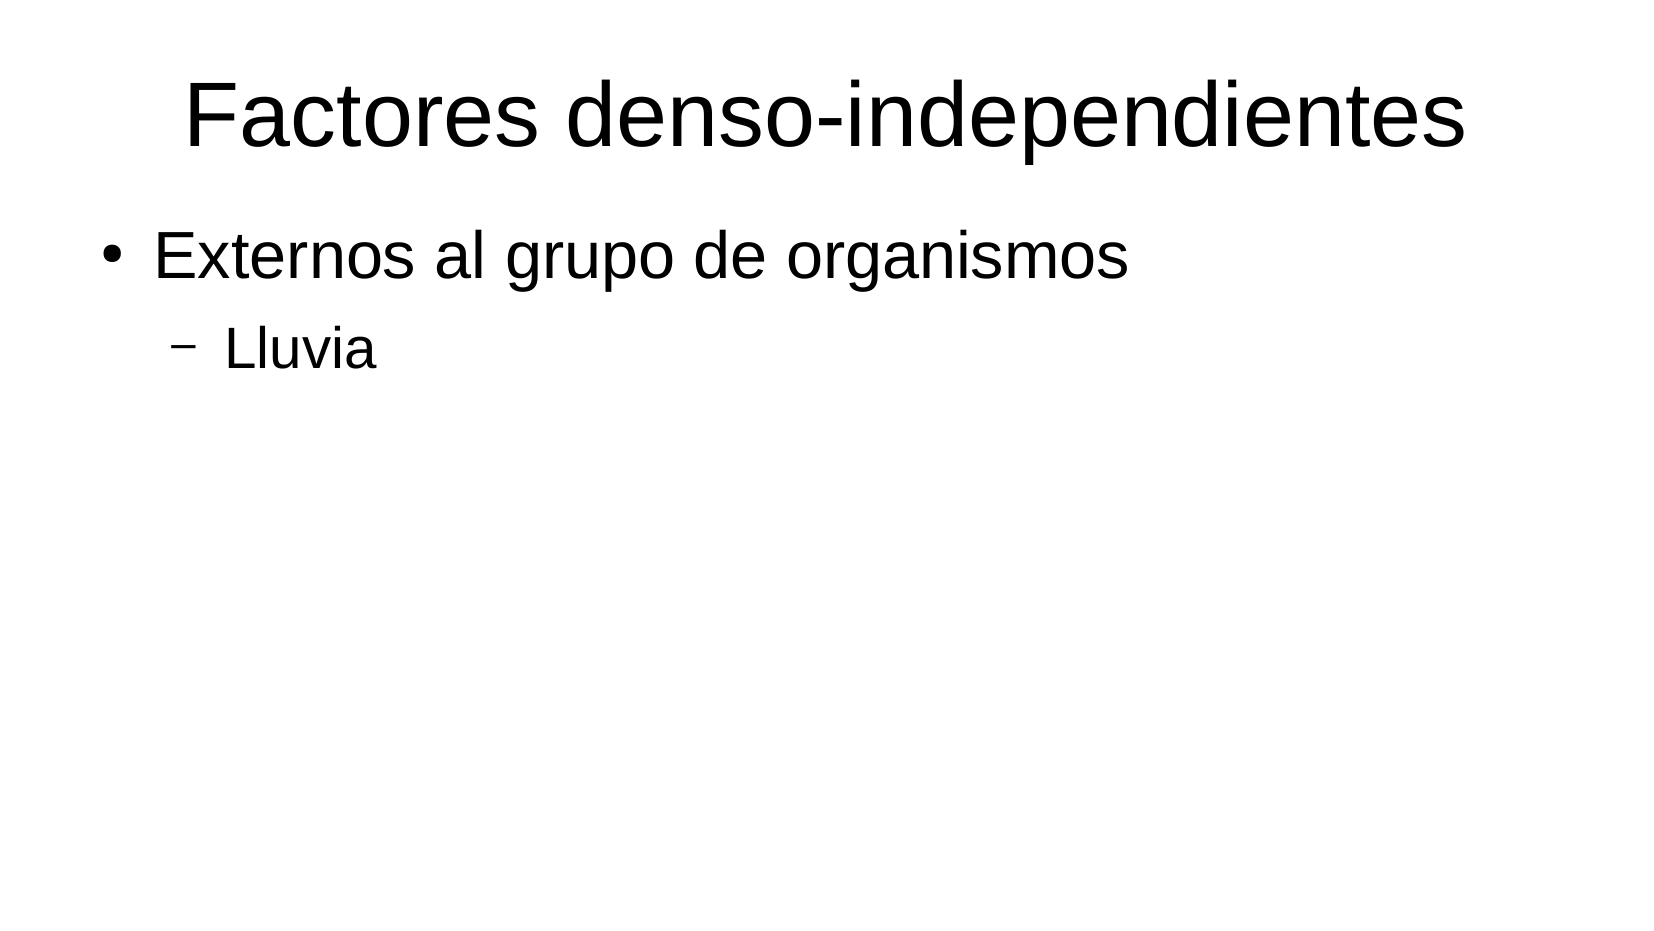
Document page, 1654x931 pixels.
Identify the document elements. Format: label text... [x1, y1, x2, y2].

list Externos al grupo de organismos Lluvia [82, 217, 1571, 758]
title Factores denso-independientes [82, 37, 1571, 193]
